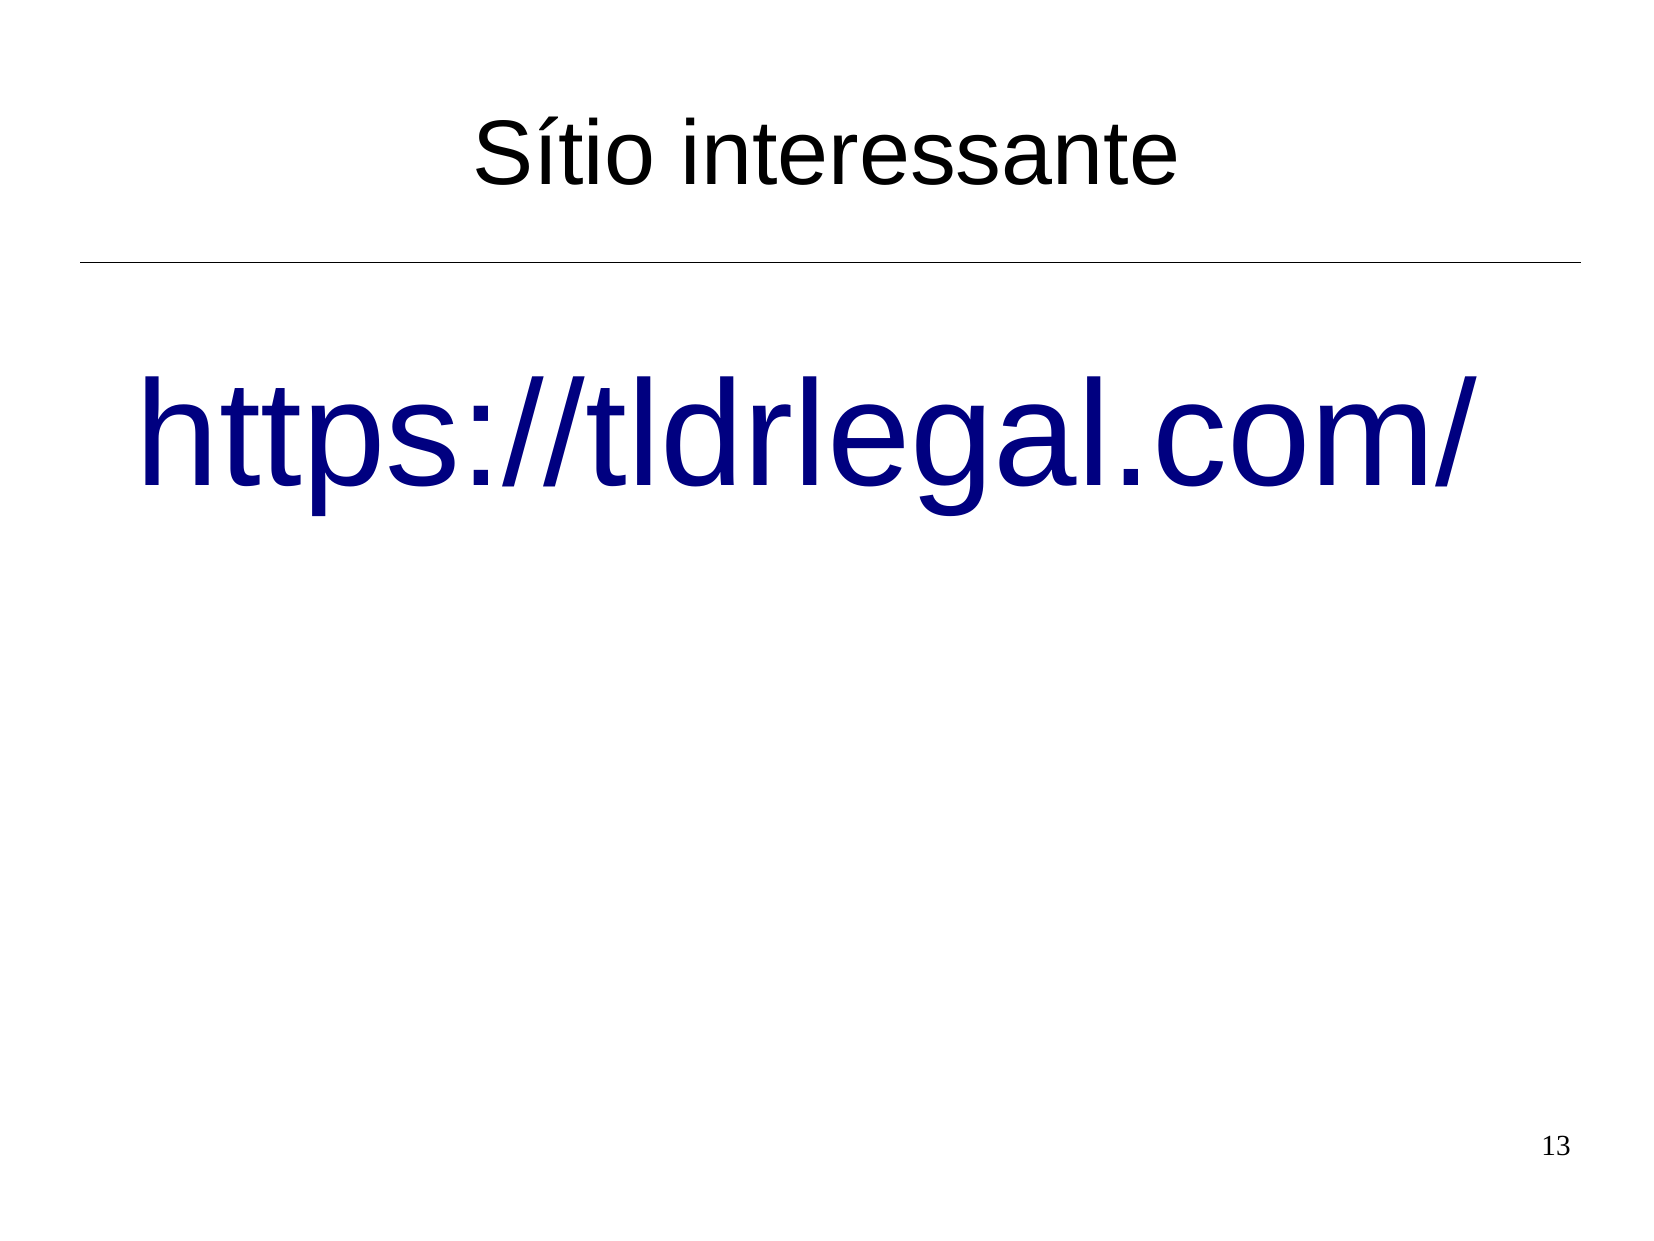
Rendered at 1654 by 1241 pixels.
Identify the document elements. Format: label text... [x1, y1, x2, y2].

list https://tldrlegal.com/ [135, 349, 1587, 1095]
title Sítio interessante [82, 56, 1571, 250]
